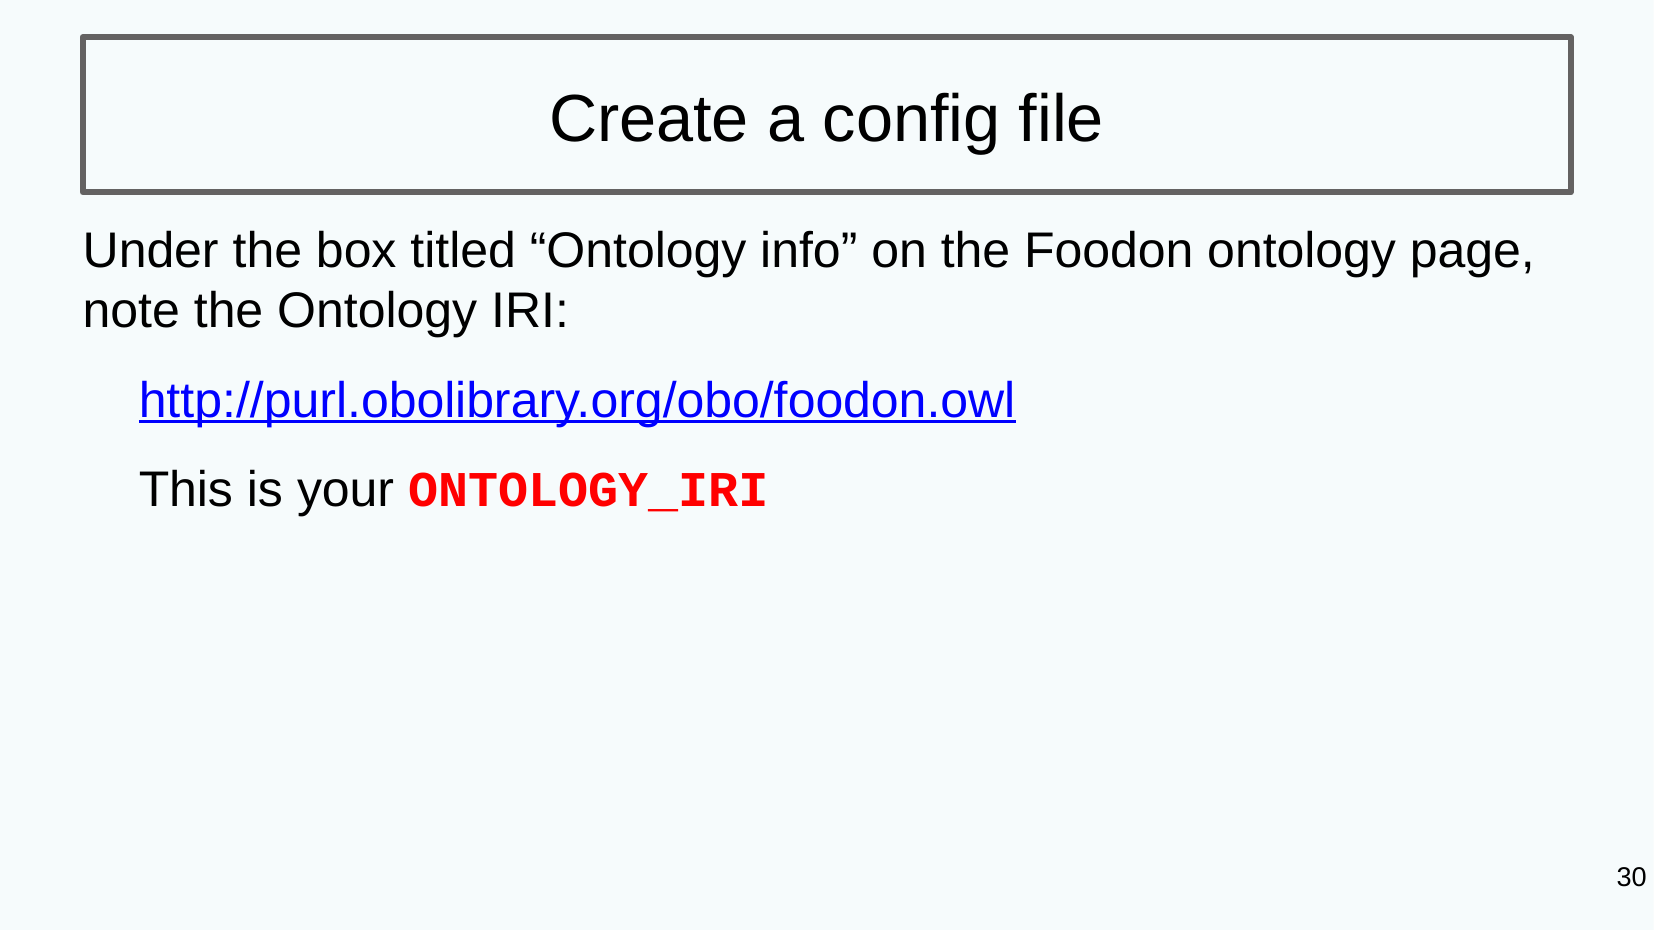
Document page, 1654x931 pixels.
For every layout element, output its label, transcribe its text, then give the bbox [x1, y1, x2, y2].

text_box Under the box titled “Ontology info” on the Foodon ontology page, note the Ontology IRI: http://purl.obolibrary.org/obo/foodon.owl This is your ONTOLOGY_IRI [82, 217, 1571, 757]
text_box Create a config file [82, 37, 1571, 193]
slide_number <number> [1547, 859, 1647, 931]
